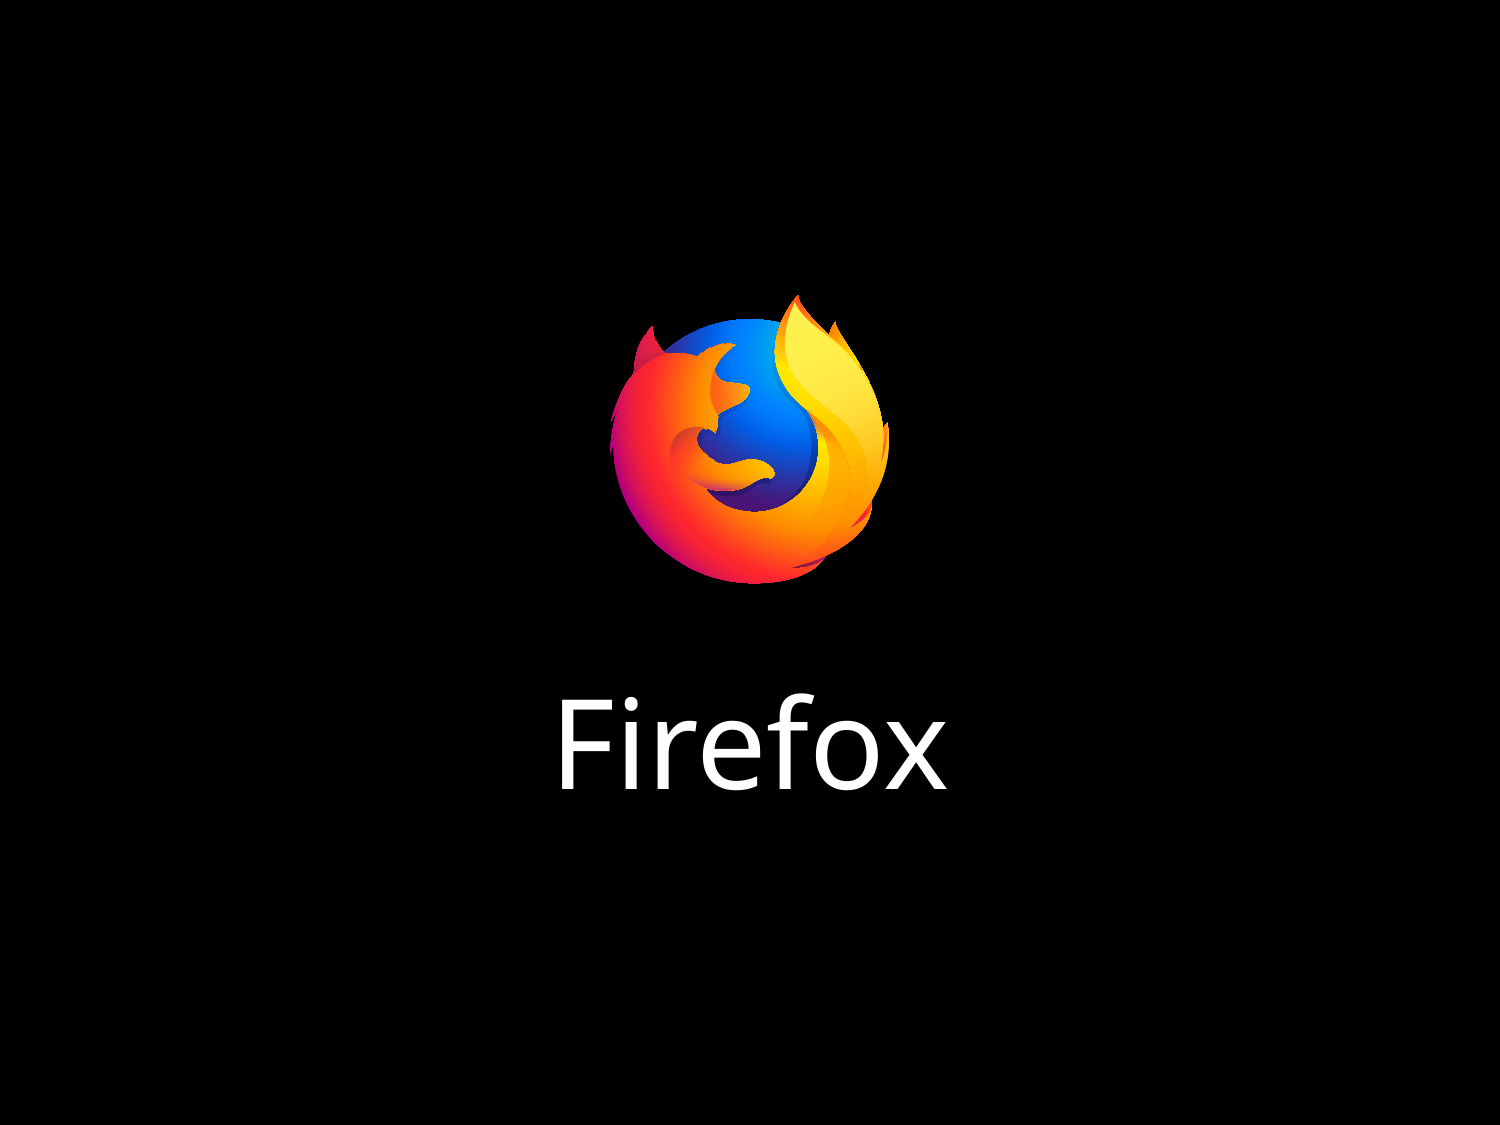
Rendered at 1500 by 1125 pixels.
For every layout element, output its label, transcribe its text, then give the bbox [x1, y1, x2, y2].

title Firefox [112, 668, 1388, 824]
picture [599, 294, 900, 595]
